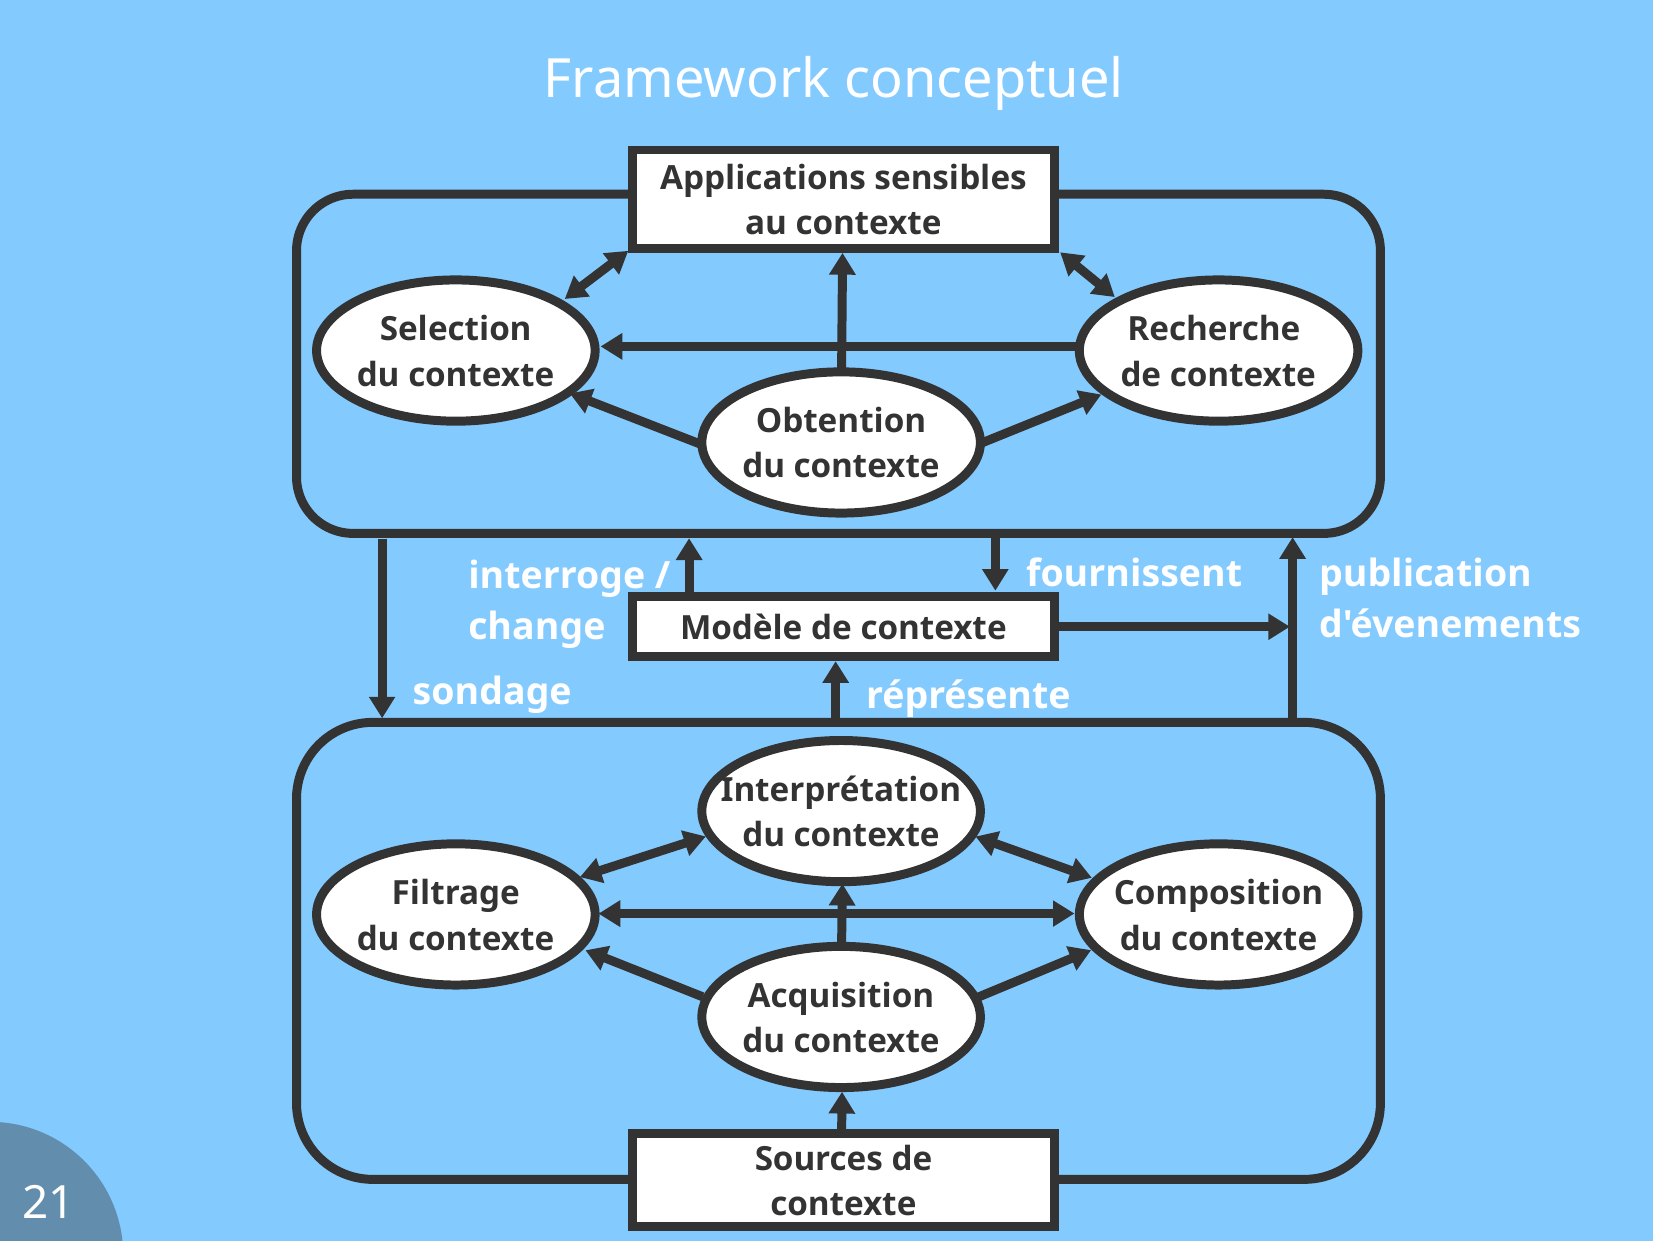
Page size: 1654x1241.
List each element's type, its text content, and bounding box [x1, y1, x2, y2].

text_box Acquisition du contexte [701, 946, 981, 1088]
text_box Que vient-on de faire ? [699, 442, 984, 517]
text_box Interprétation du contexte [701, 740, 981, 882]
text_box Que vient-on de faire ? [1075, 276, 1362, 425]
text_box Recherche de contexte [1079, 279, 1358, 422]
text_box Que vient-on de faire ? [313, 840, 599, 989]
text_box Selection du contexte [316, 279, 596, 422]
text_box Que vient-on de faire ? [629, 1130, 1058, 1174]
text_box Sources de contexte [632, 1133, 1055, 1227]
text_box Que vient-on de faire ? [313, 276, 599, 425]
text_box Obtention du contexte [702, 371, 981, 514]
text_box Applications sensibles au contexte [632, 151, 1055, 249]
text_box Que vient-on de faire ? [698, 737, 984, 886]
text_box réprésente [851, 661, 1117, 721]
text_box Que vient-on de faire ? [629, 631, 1058, 660]
text_box Que vient-on de faire ? [847, 368, 984, 437]
text_box Composition du contexte [1079, 843, 1358, 986]
text_box publication d'évenements [1304, 538, 1586, 643]
text_box sondage [397, 657, 603, 717]
text_box Framework conceptuel [49, 3, 1619, 151]
text_box Que vient-on de faire ? [1075, 840, 1362, 989]
text_box Que vient-on de faire ? [698, 942, 984, 1092]
text_box Modèle de contexte [632, 596, 1055, 657]
text_box Que vient-on de faire ? [629, 199, 1058, 252]
text_box Filtrage du contexte [316, 843, 596, 986]
text_box Que vient-on de faire ? [629, 1184, 1058, 1230]
text_box Que vient-on de faire ? [698, 368, 837, 439]
text_box interroge / change [453, 541, 719, 645]
text_box fournissent [1011, 539, 1277, 599]
